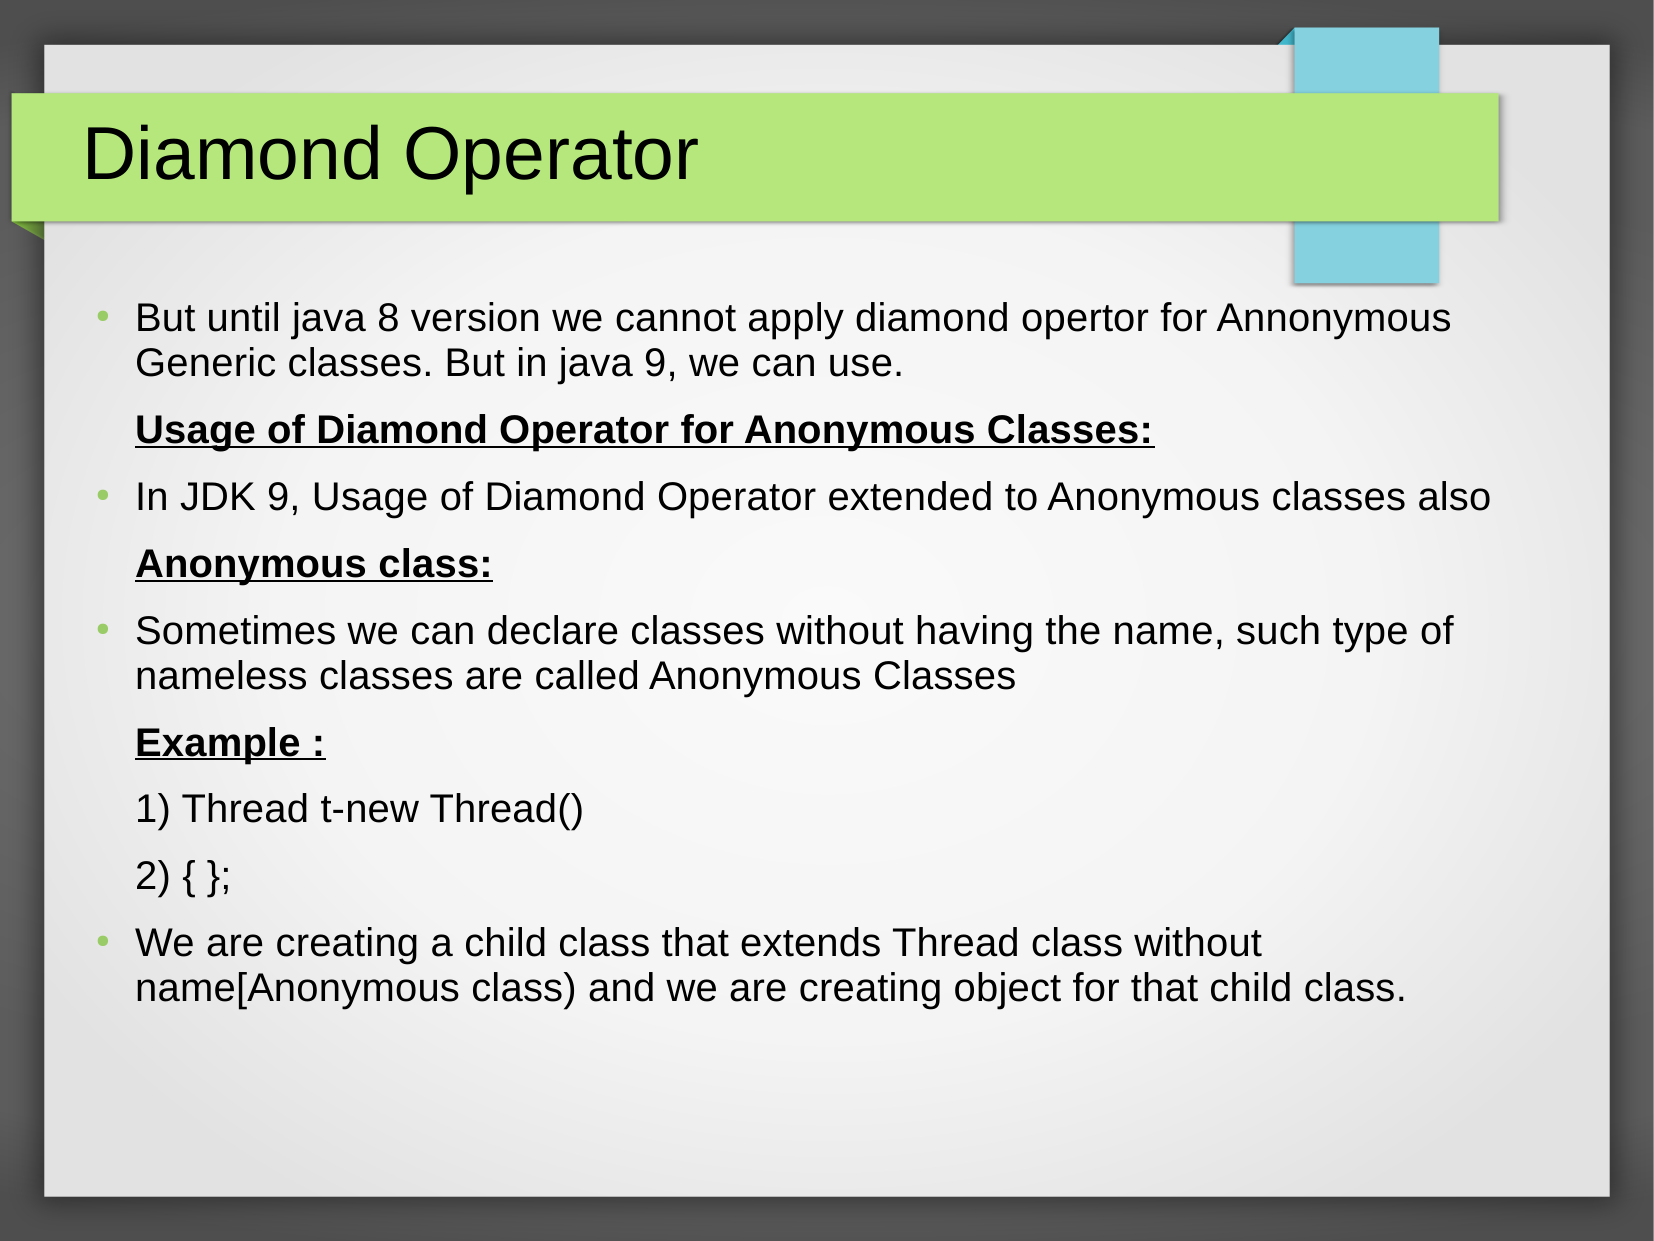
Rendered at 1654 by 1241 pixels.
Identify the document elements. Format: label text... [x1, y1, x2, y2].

picture [0, 0, 1654, 1241]
list But until java 8 version we cannot apply diamond opertor for Annonymous Generic classes. But in java 9, we can use. Usage of Diamond Operator for Anonymous Classes: In JDK 9, Usage of Diamond Operator extended to Anonymous classes also Anonymous class: Sometimes we can declare classes without having the name, such type of nameless classes are called Anonymous Classes Example : 1) Thread t-new Thread() 2) { }; We are creating a child class that extends Thread class without name[Anonymous class) and we are creating object for that child class. [82, 295, 1571, 1015]
title Diamond Operator [82, 27, 1264, 280]
